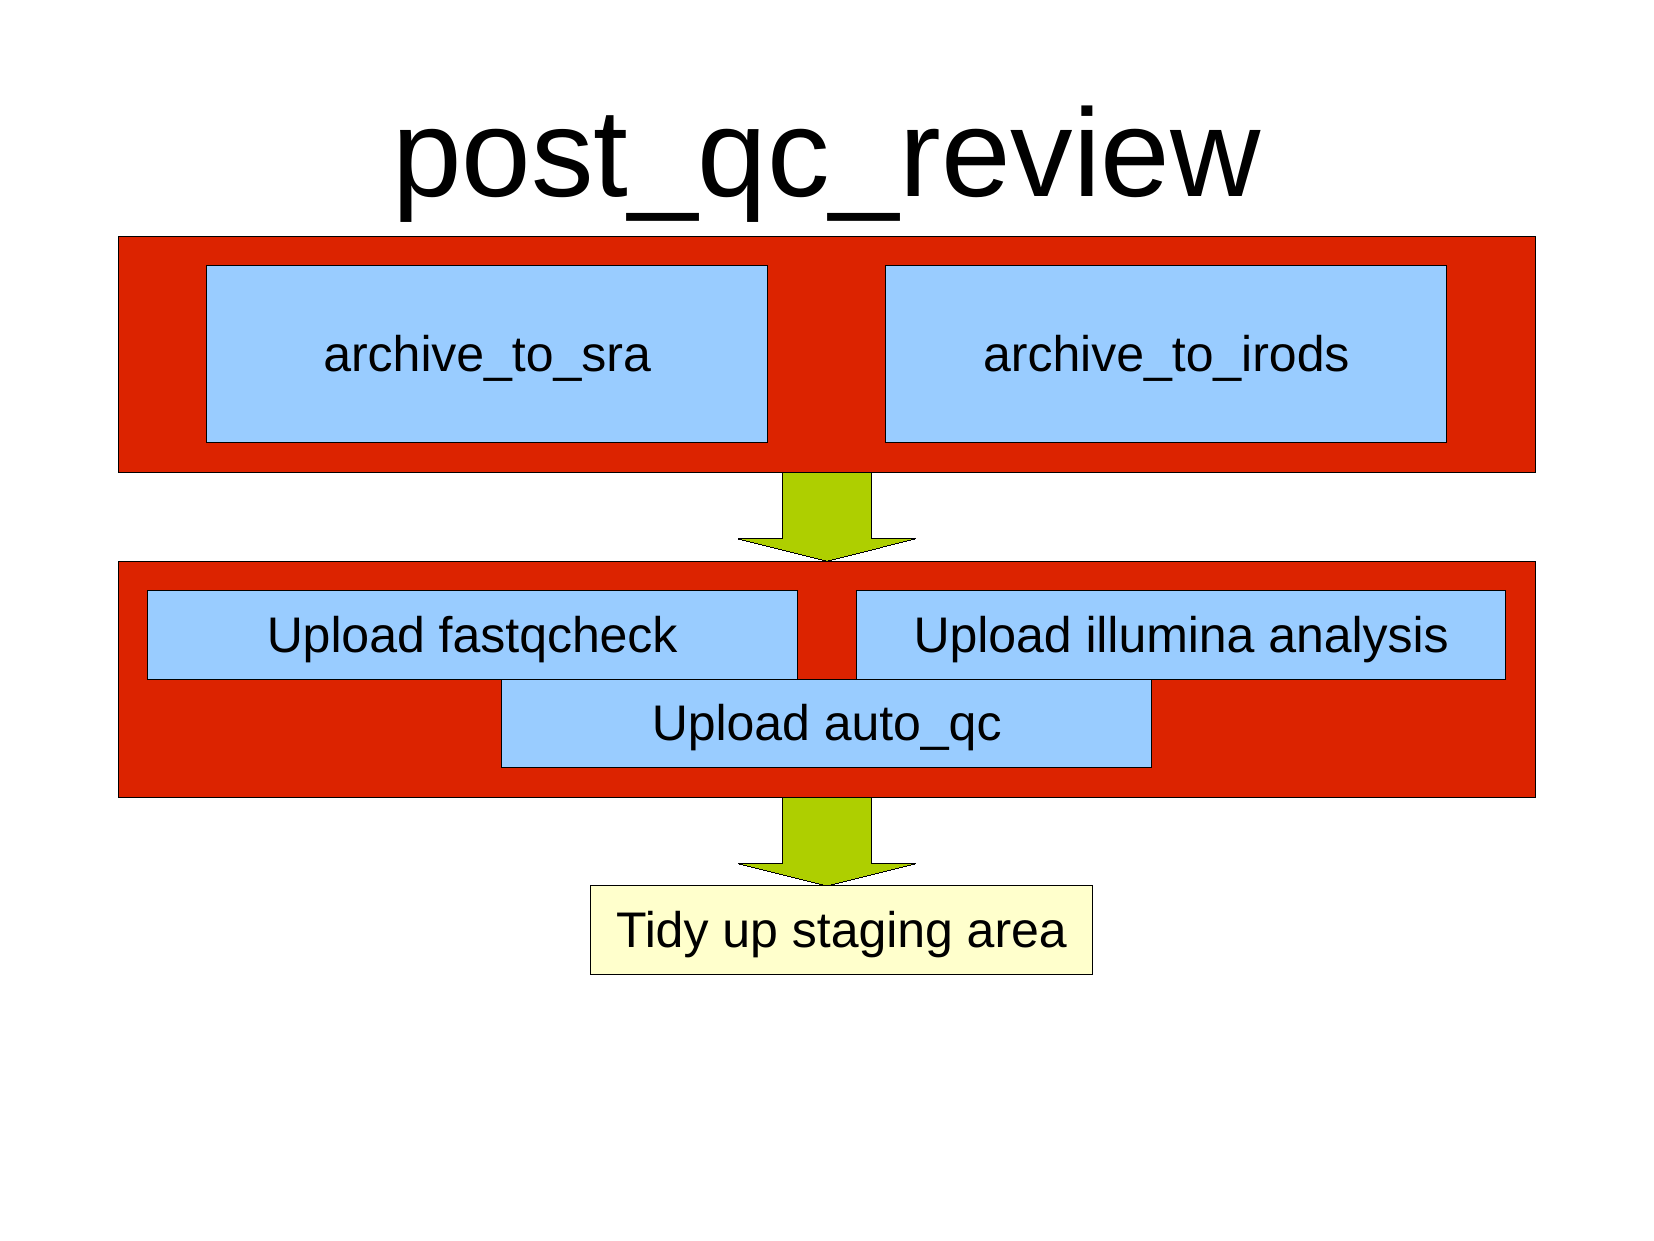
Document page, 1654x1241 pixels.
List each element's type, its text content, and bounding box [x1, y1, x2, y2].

text_box archive_to_sra [206, 265, 768, 443]
text_box Upload fastqcheck [147, 590, 798, 680]
text_box Upload illumina analysis [856, 590, 1506, 680]
text_box archive_to_irods [885, 265, 1447, 443]
title post_qc_review [82, 56, 1571, 250]
text_box Tidy up staging area [590, 885, 1093, 975]
text_box Upload auto_qc [501, 679, 1152, 768]
text_box [118, 236, 1536, 885]
